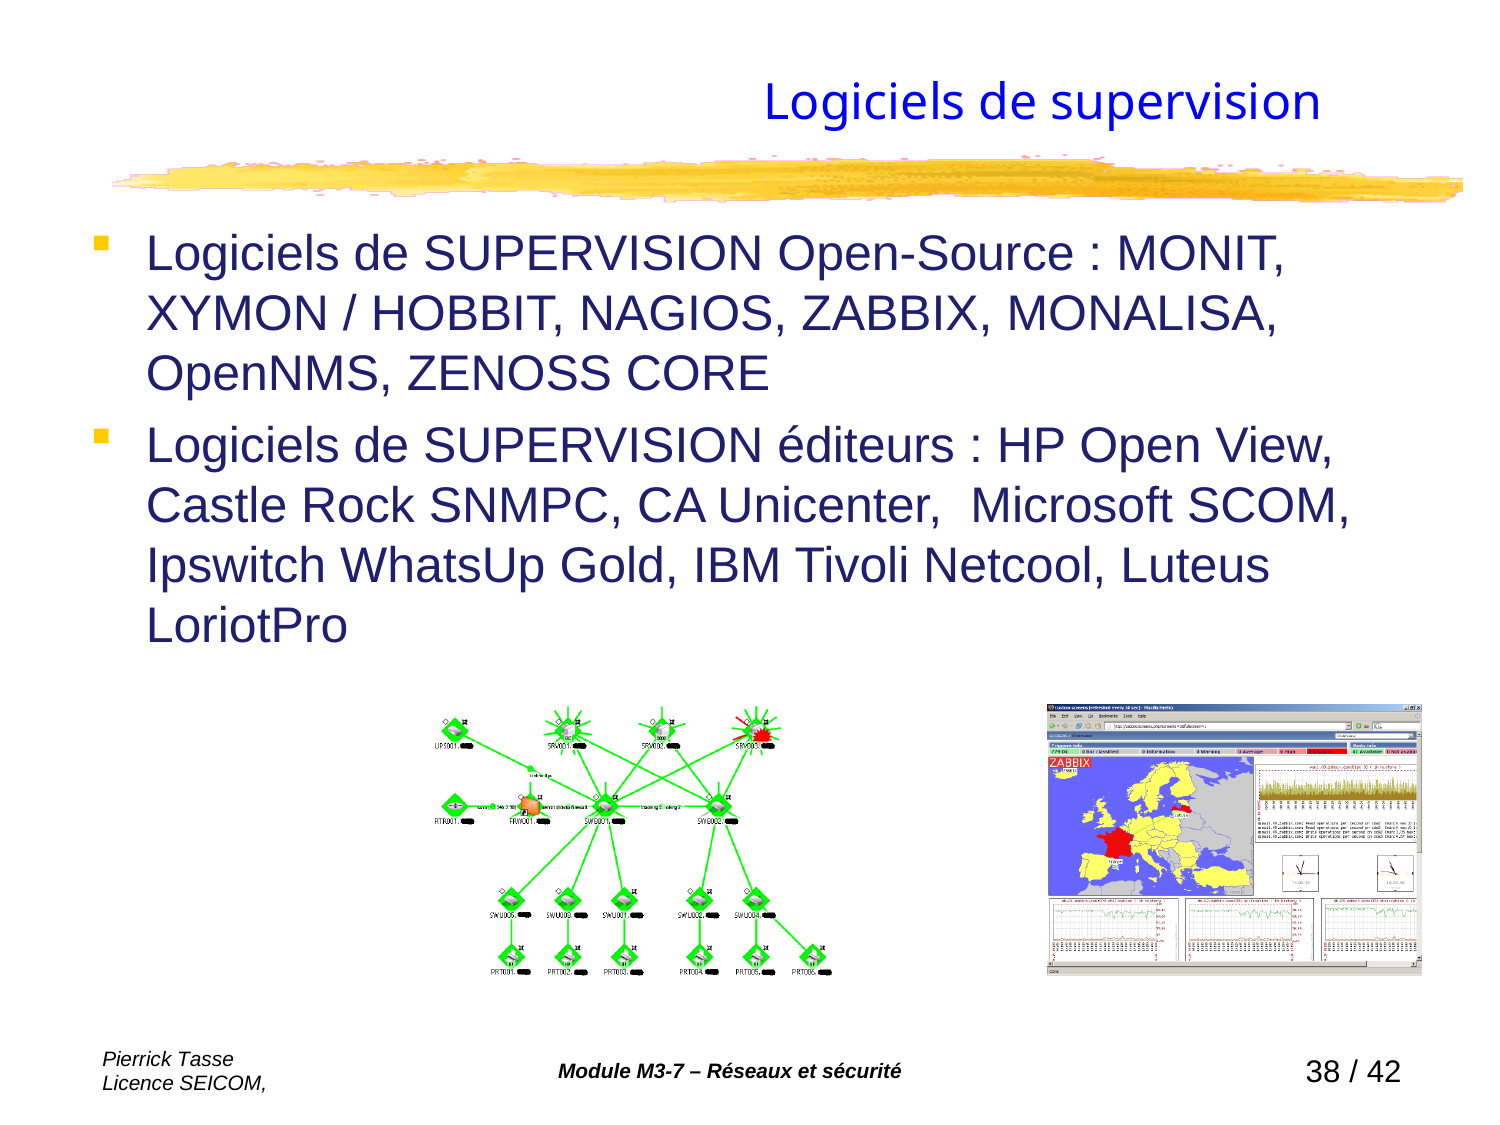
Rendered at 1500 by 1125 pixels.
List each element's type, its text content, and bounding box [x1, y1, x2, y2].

list Logiciels de SUPERVISION Open-Source : MONIT, XYMON / HOBBIT, NAGIOS, ZABBIX, MONALISA, OpenNMS, ZENOSS CORE Logiciels de SUPERVISION éditeurs : HP Open View, Castle Rock SNMPC, CA Unicenter, Microsoft SCOM, Ipswitch WhatsUp Gold, IBM Tivoli Netcool, Luteus LoriotPro [74, 212, 1417, 1028]
picture [430, 704, 833, 977]
picture [112, 149, 1463, 213]
title Logiciels de supervision [62, 37, 1338, 138]
picture [1047, 704, 1422, 976]
